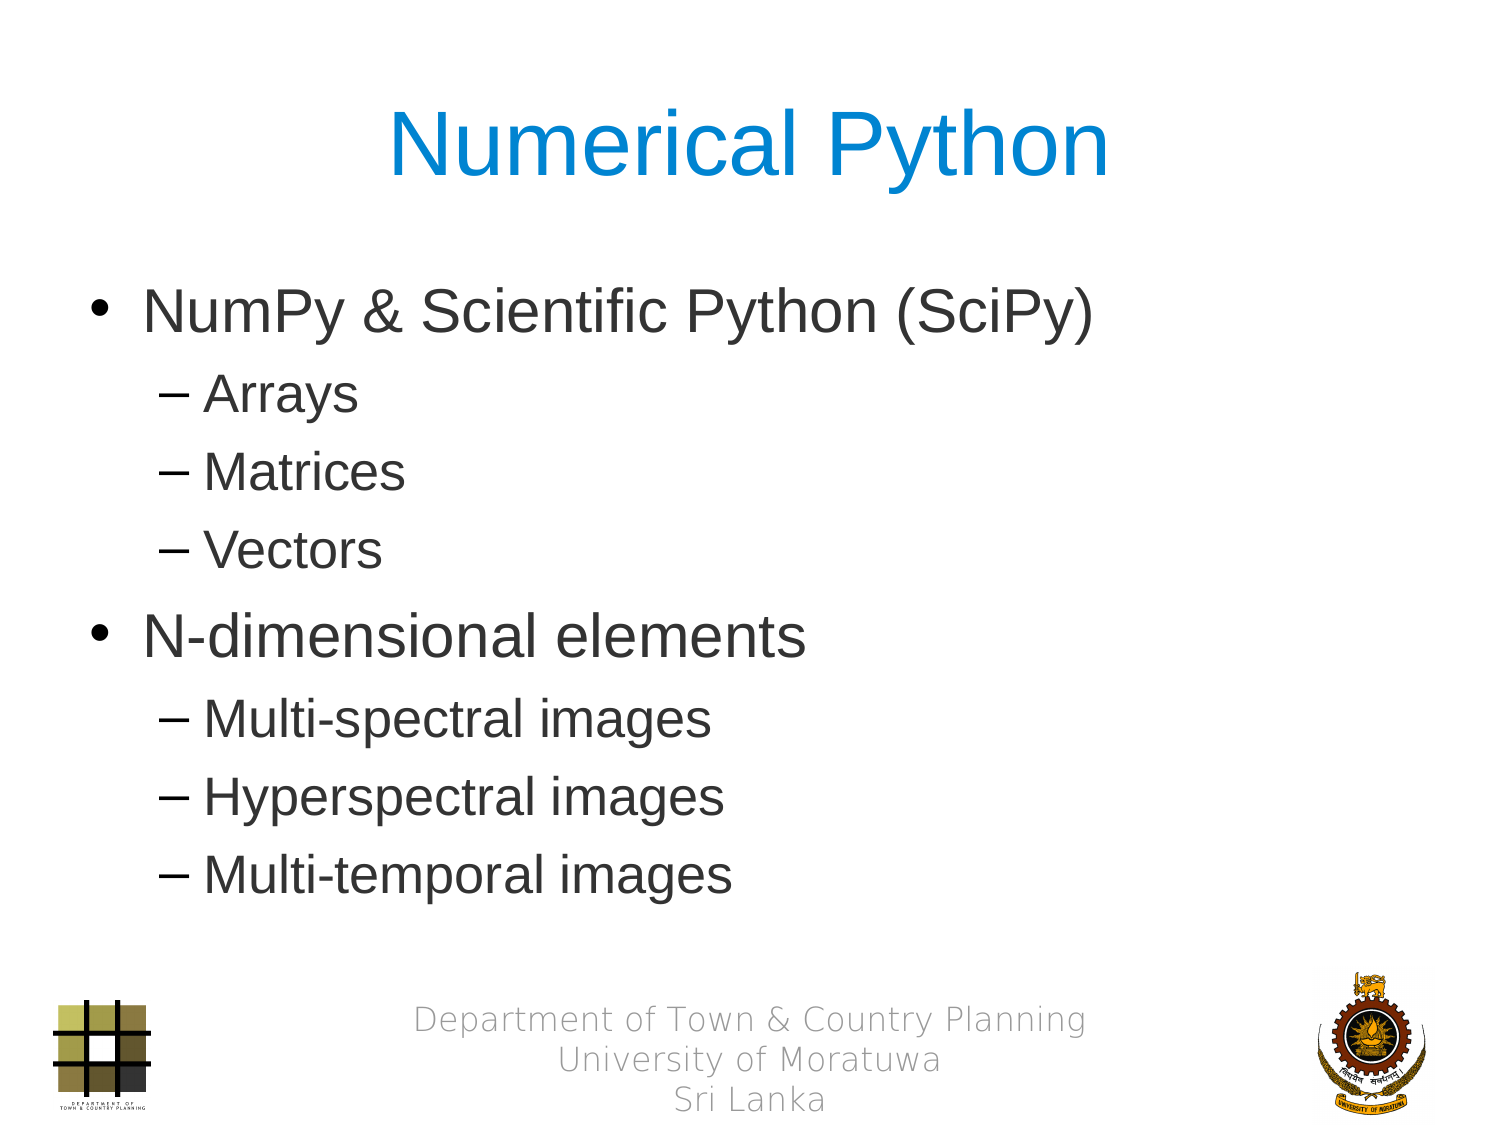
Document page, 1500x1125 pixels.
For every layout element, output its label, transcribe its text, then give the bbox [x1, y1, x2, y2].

picture [1312, 966, 1435, 1125]
picture [53, 1000, 151, 1110]
title Numerical Python [75, 45, 1426, 233]
list NumPy & Scientific Python (SciPy) Arrays Matrices Vectors N-dimensional elements Multi-spectral images Hyperspectral images Multi-temporal images [75, 262, 1426, 916]
